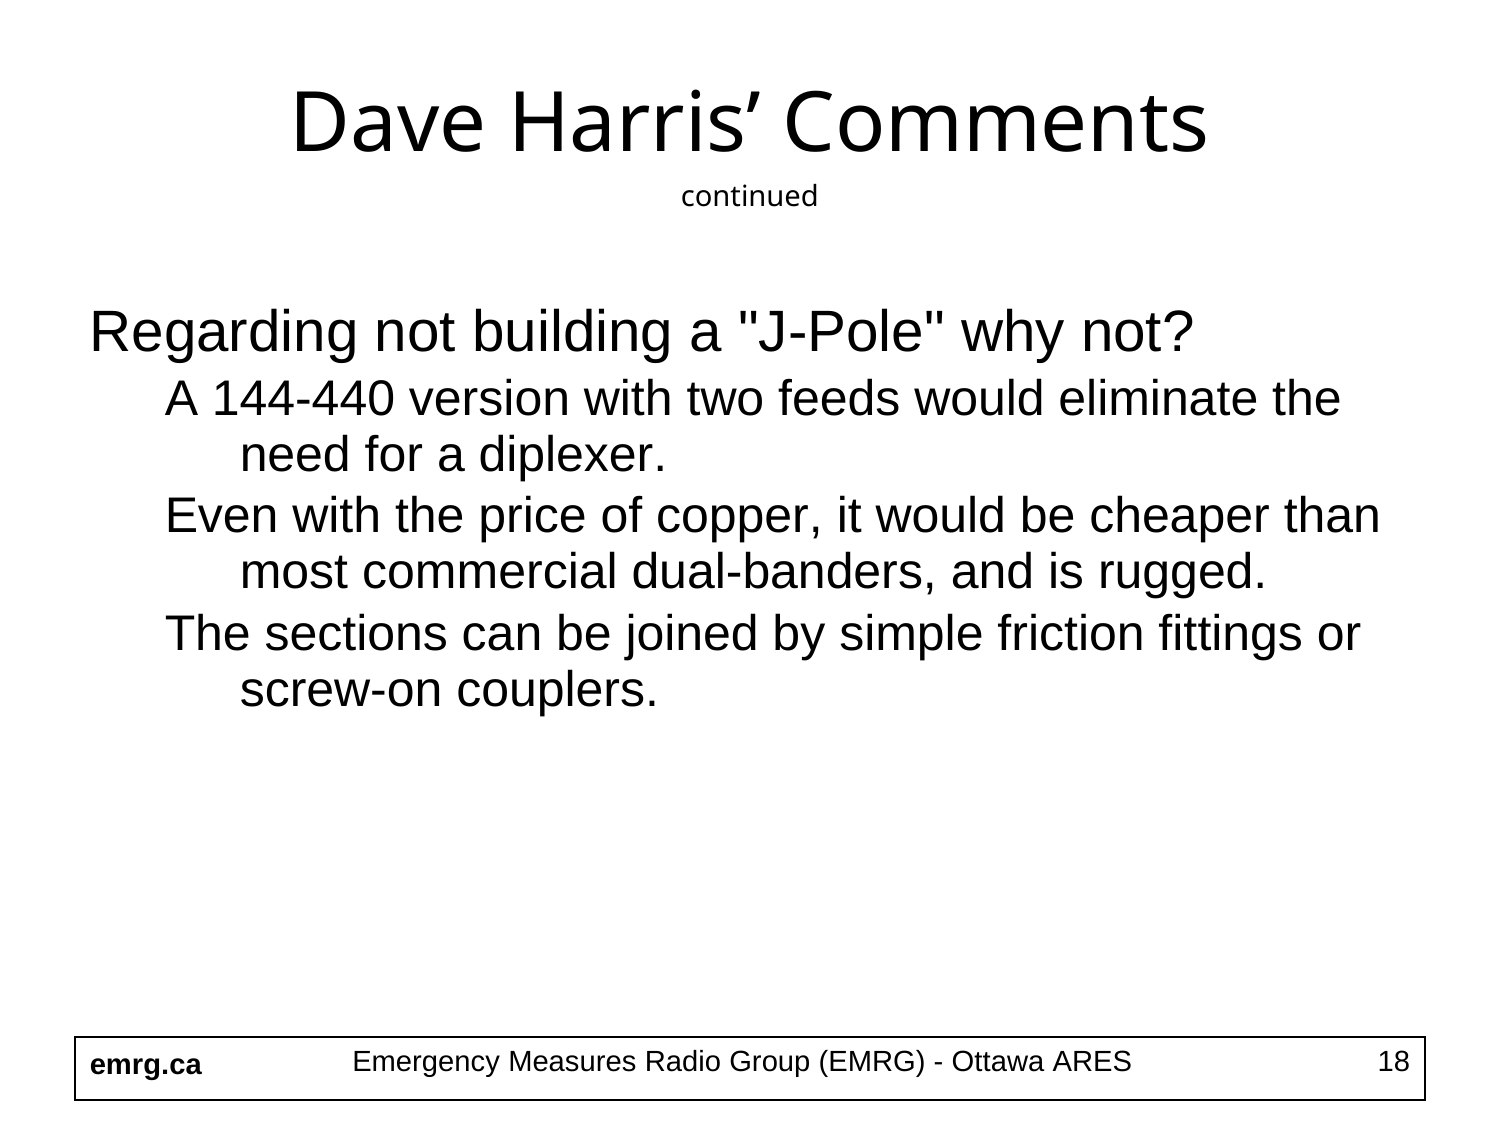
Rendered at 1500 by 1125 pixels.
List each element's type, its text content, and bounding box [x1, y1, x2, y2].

title Dave Harris’ Comments continued [75, 45, 1426, 233]
list Regarding not building a "J-Pole" why not? A 144-440 version with two feeds would eliminate the need for a diplexer. Even with the price of copper, it would be cheaper than most commercial dual-banders, and is rugged. The sections can be joined by simple friction fittings or screw-on couplers. [75, 291, 1426, 1034]
